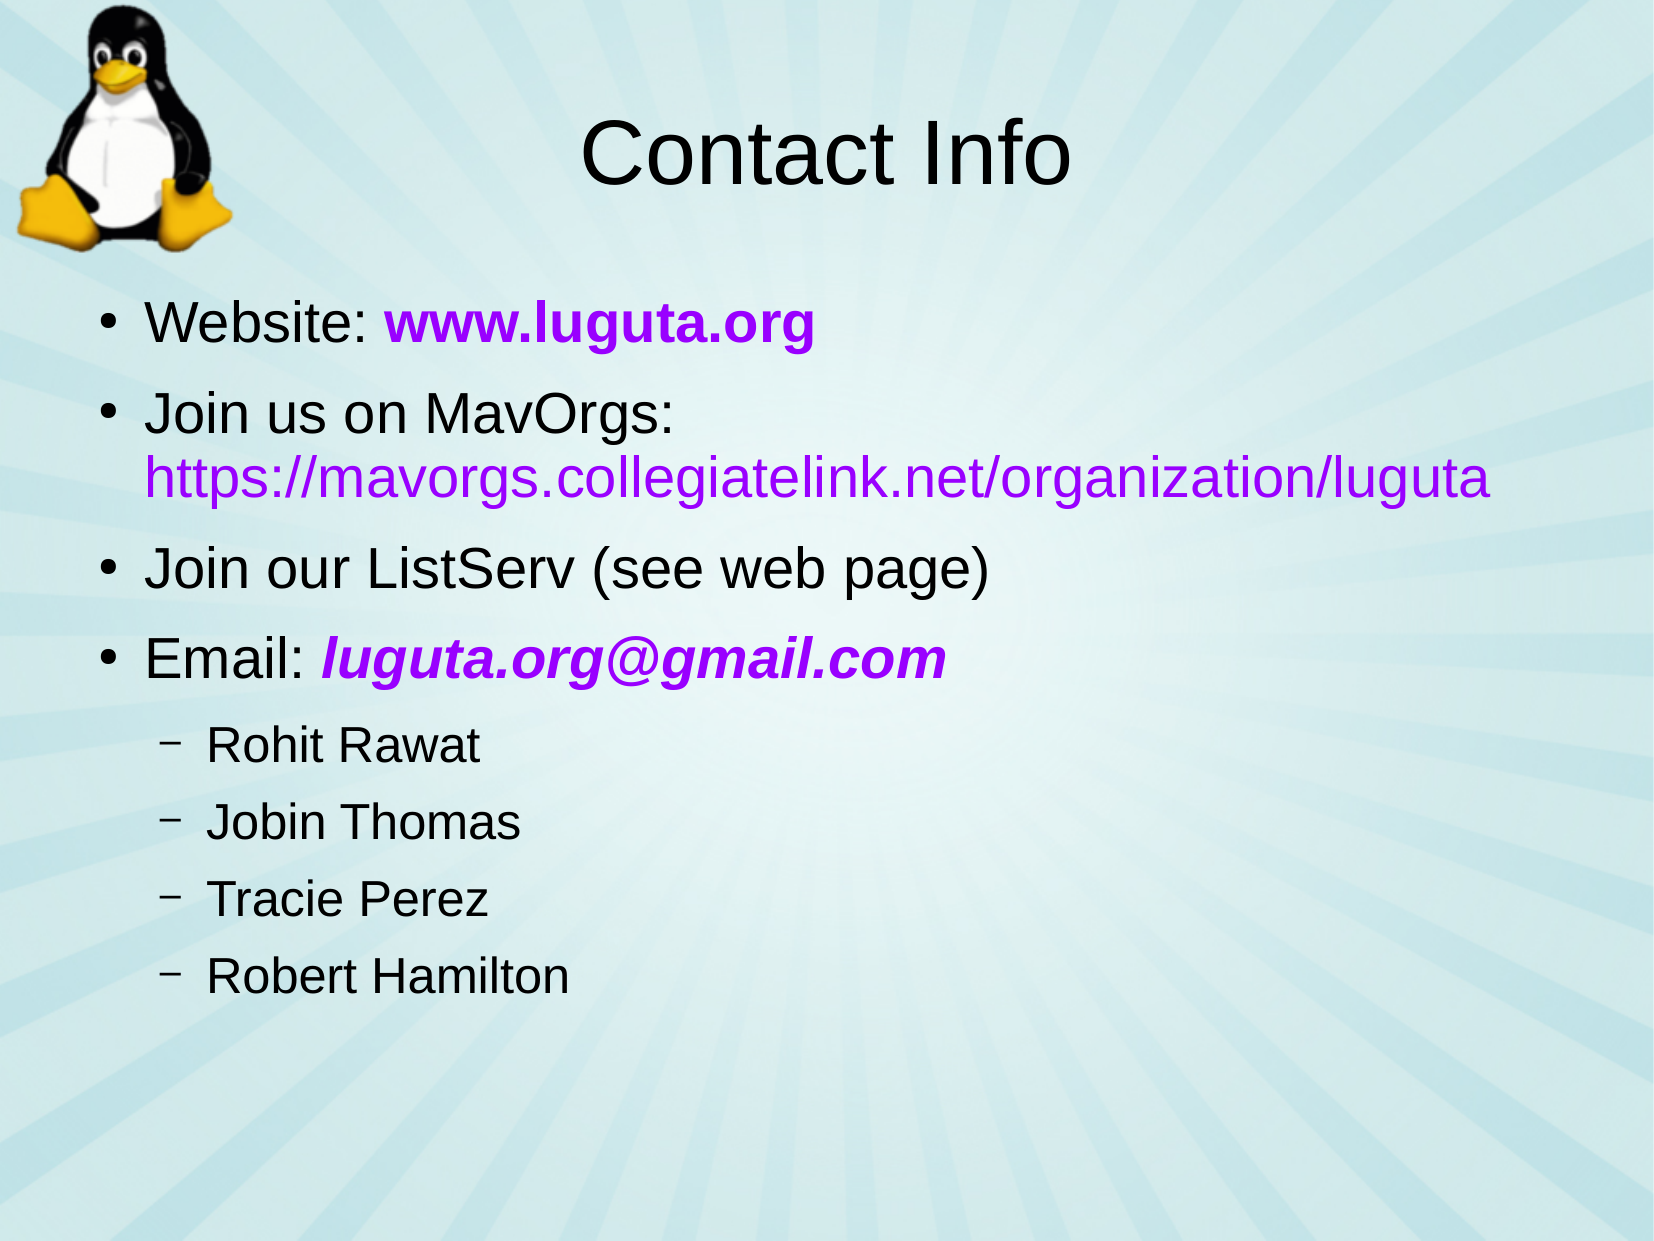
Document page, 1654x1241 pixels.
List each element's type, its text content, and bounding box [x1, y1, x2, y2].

list Website: www.luguta.org Join us on MavOrgs: https://mavorgs.collegiatelink.net/organization/luguta Join our ListServ (see web page) Email: luguta.org@gmail.com Rohit Rawat Jobin Thomas Tracie Perez Robert Hamilton [82, 290, 1571, 1010]
title Contact Info [82, 49, 1571, 257]
picture [0, 0, 1654, 1241]
